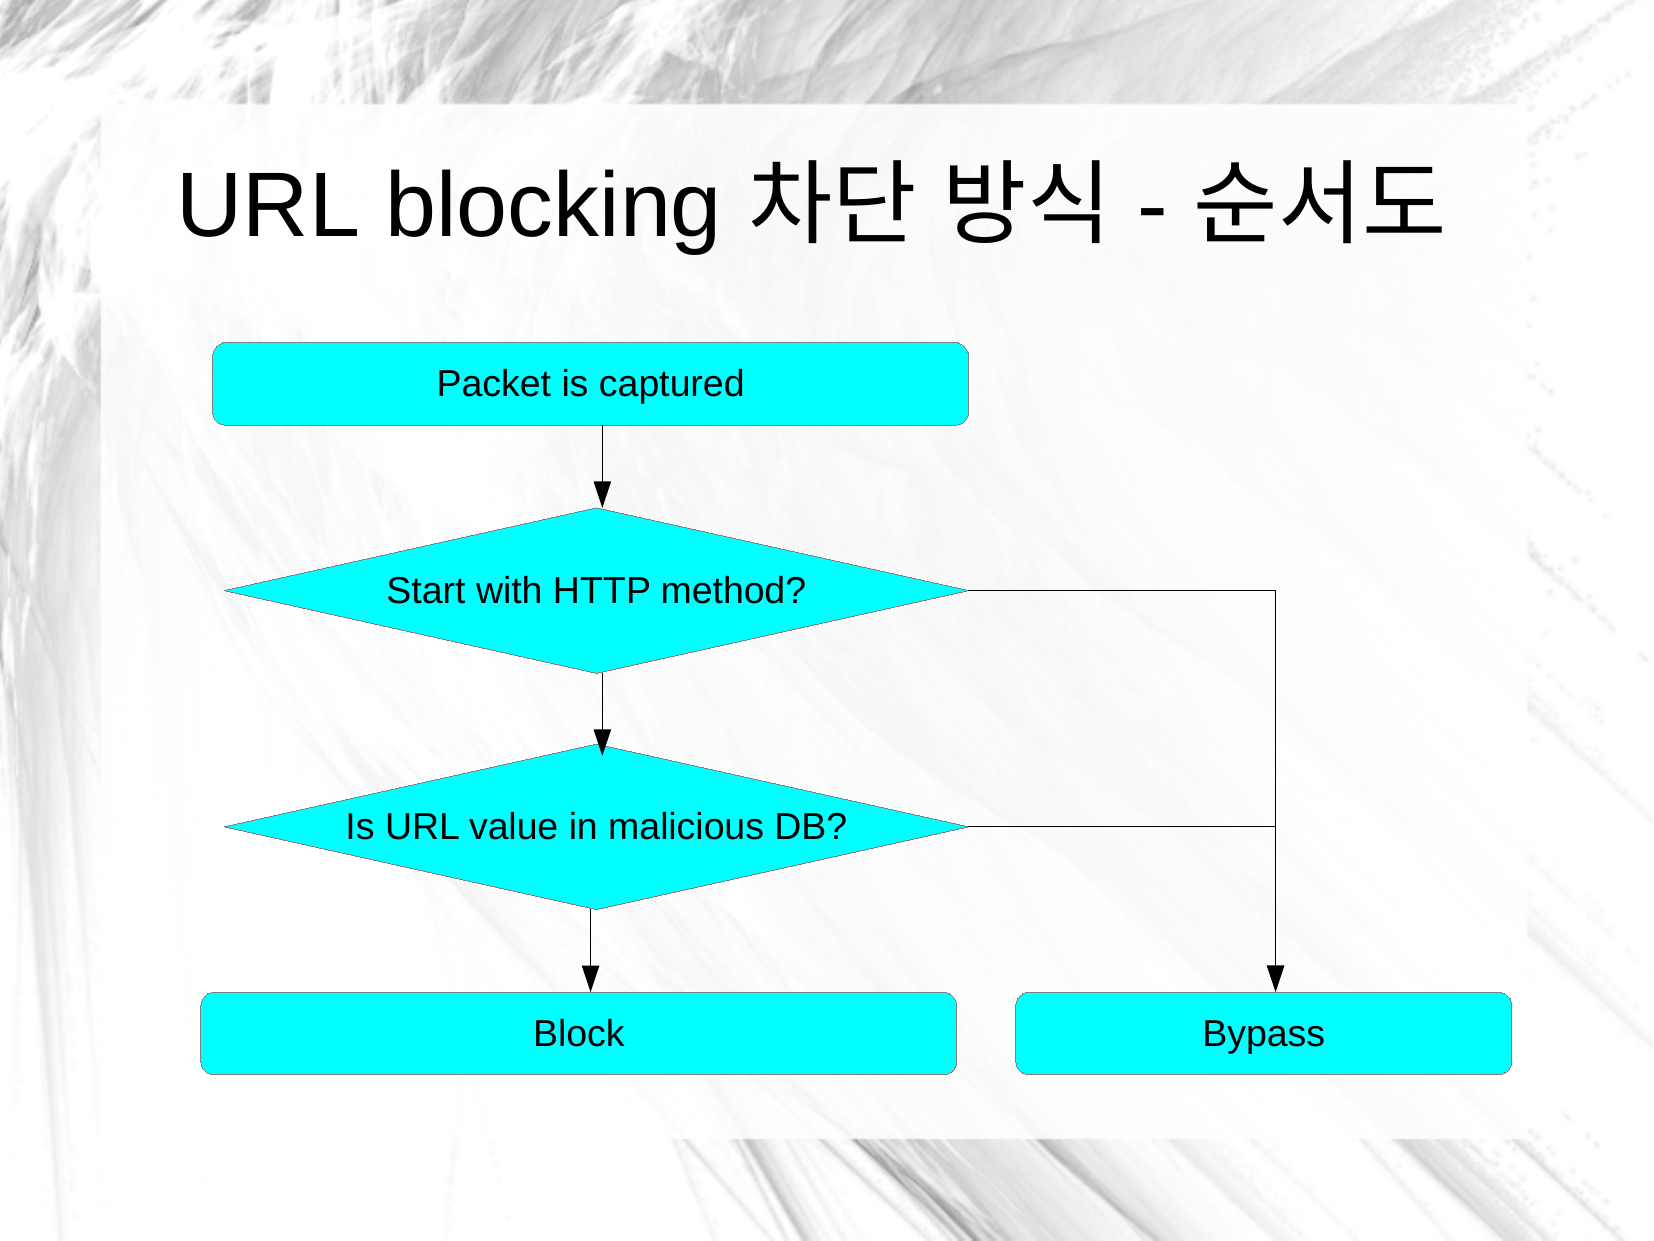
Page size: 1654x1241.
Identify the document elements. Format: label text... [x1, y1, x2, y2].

text_box Is URL value in malicious DB? [224, 744, 968, 910]
title URL blocking 차단 방식 - 순서도 [118, 112, 1506, 281]
text_box Block [200, 992, 957, 1075]
text_box Start with HTTP method? [224, 507, 968, 674]
picture [0, 0, 1654, 1241]
text_box Packet is captured [212, 342, 969, 426]
text_box Bypass [1015, 992, 1512, 1075]
